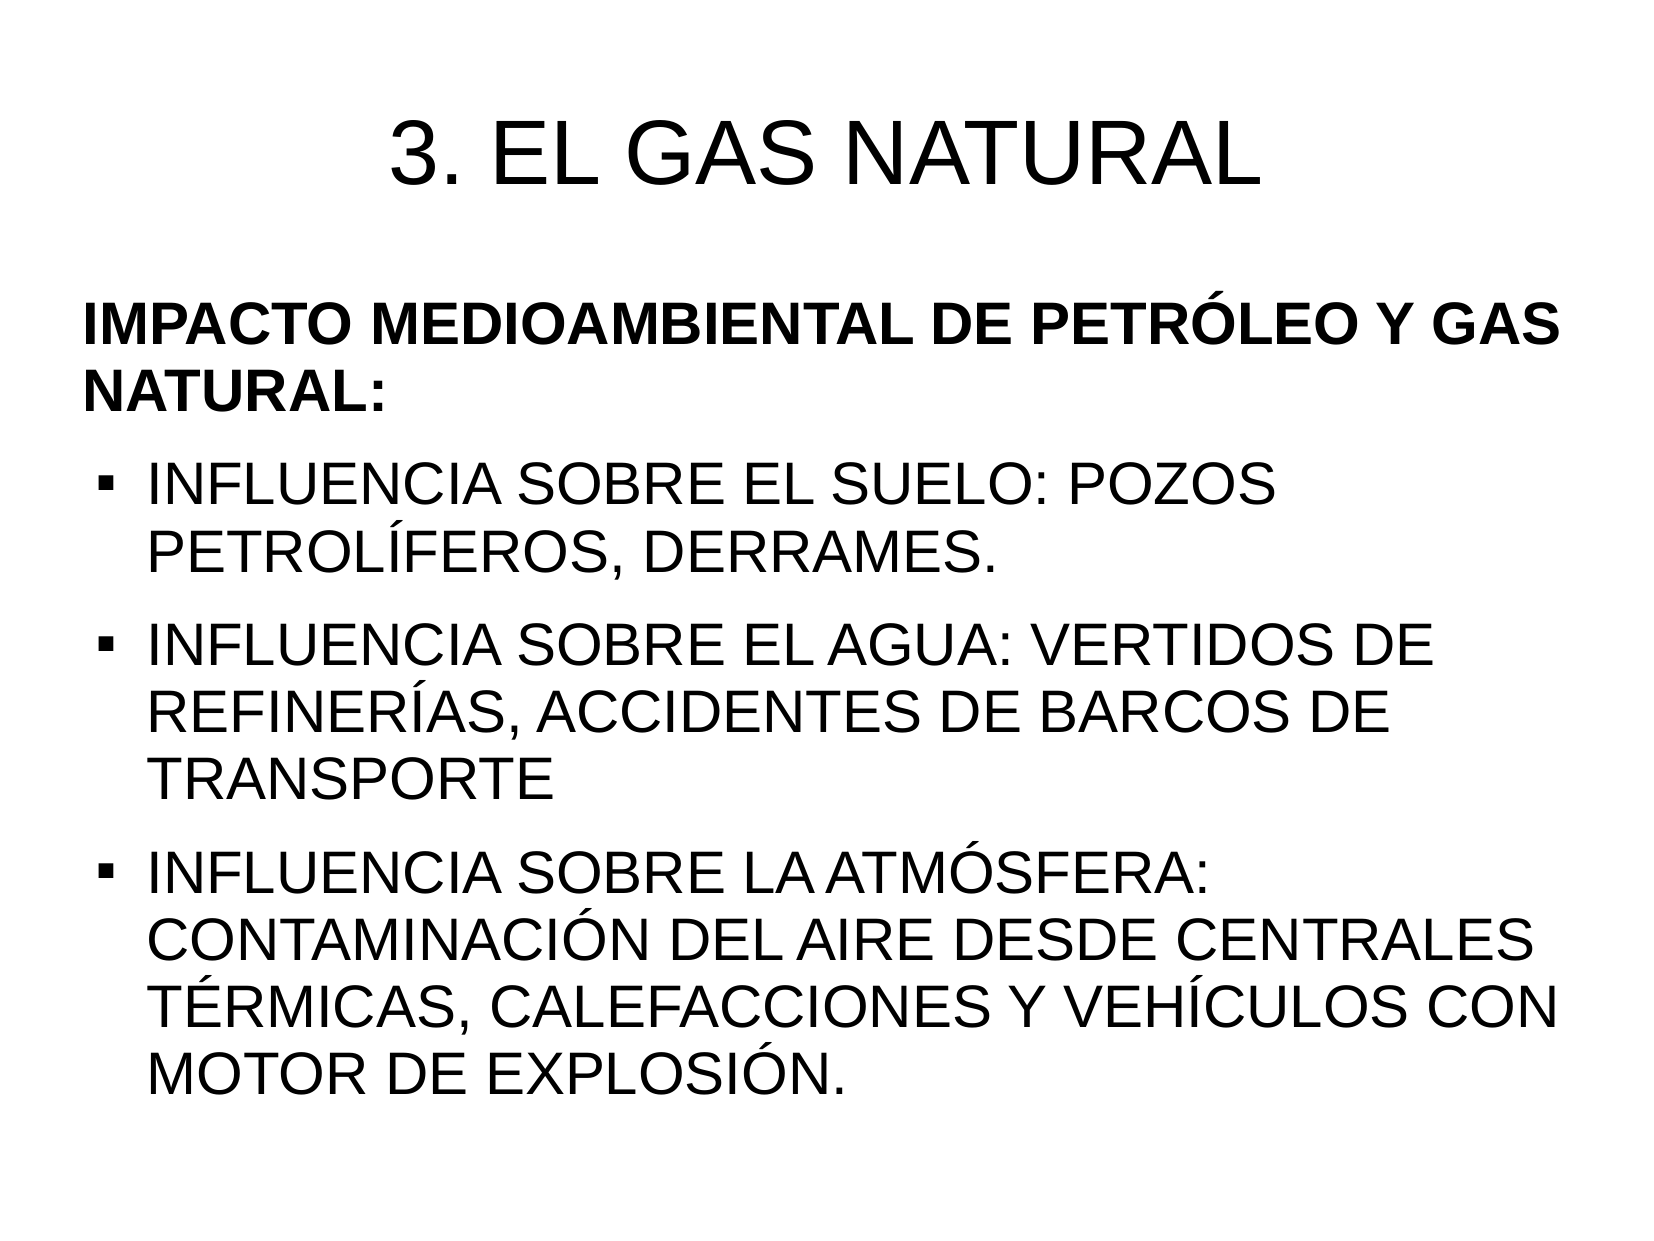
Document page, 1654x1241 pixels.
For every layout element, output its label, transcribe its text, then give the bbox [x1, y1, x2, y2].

title 3. EL GAS NATURAL [82, 49, 1571, 257]
list IMPACTO MEDIOAMBIENTAL DE PETRÓLEO Y GAS NATURAL: INFLUENCIA SOBRE EL SUELO: POZOS PETROLÍFEROS, DERRAMES. INFLUENCIA SOBRE EL AGUA: VERTIDOS DE REFINERÍAS, ACCIDENTES DE BARCOS DE TRANSPORTE INFLUENCIA SOBRE LA ATMÓSFERA: CONTAMINACIÓN DEL AIRE DESDE CENTRALES TÉRMICAS, CALEFACCIONES Y VEHÍCULOS CON MOTOR DE EXPLOSIÓN. [82, 290, 1571, 1109]
